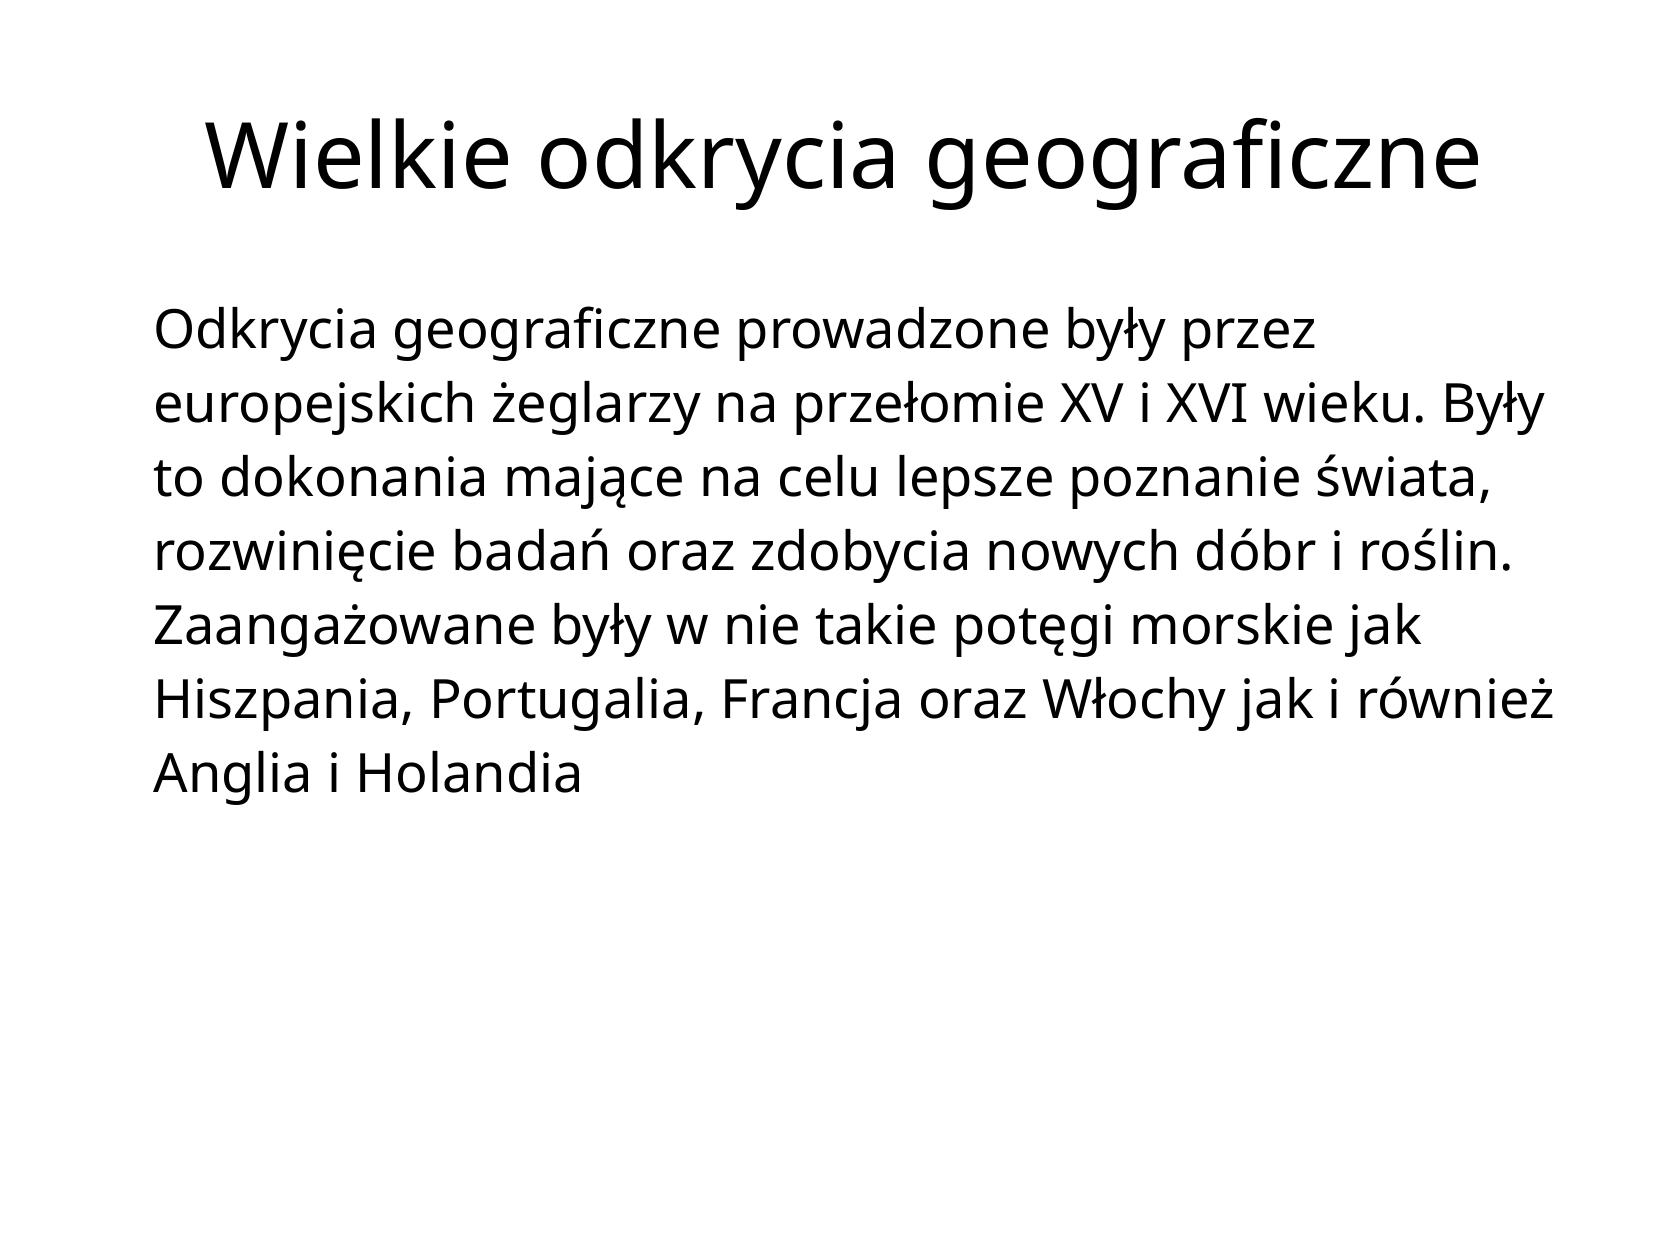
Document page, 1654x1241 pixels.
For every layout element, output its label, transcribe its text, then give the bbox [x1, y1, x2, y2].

list Odkrycia geograficzne prowadzone były przez europejskich żeglarzy na przełomie XV i XVI wieku. Były to dokonania mające na celu lepsze poznanie świata, rozwinięcie badań oraz zdobycia nowych dóbr i roślin. Zaangażowane były w nie takie potęgi morskie jak Hiszpania, Portugalia, Francja oraz Włochy jak i również Anglia i Holandia [82, 290, 1571, 1010]
title Wielkie odkrycia geograficzne [82, 49, 1571, 257]
